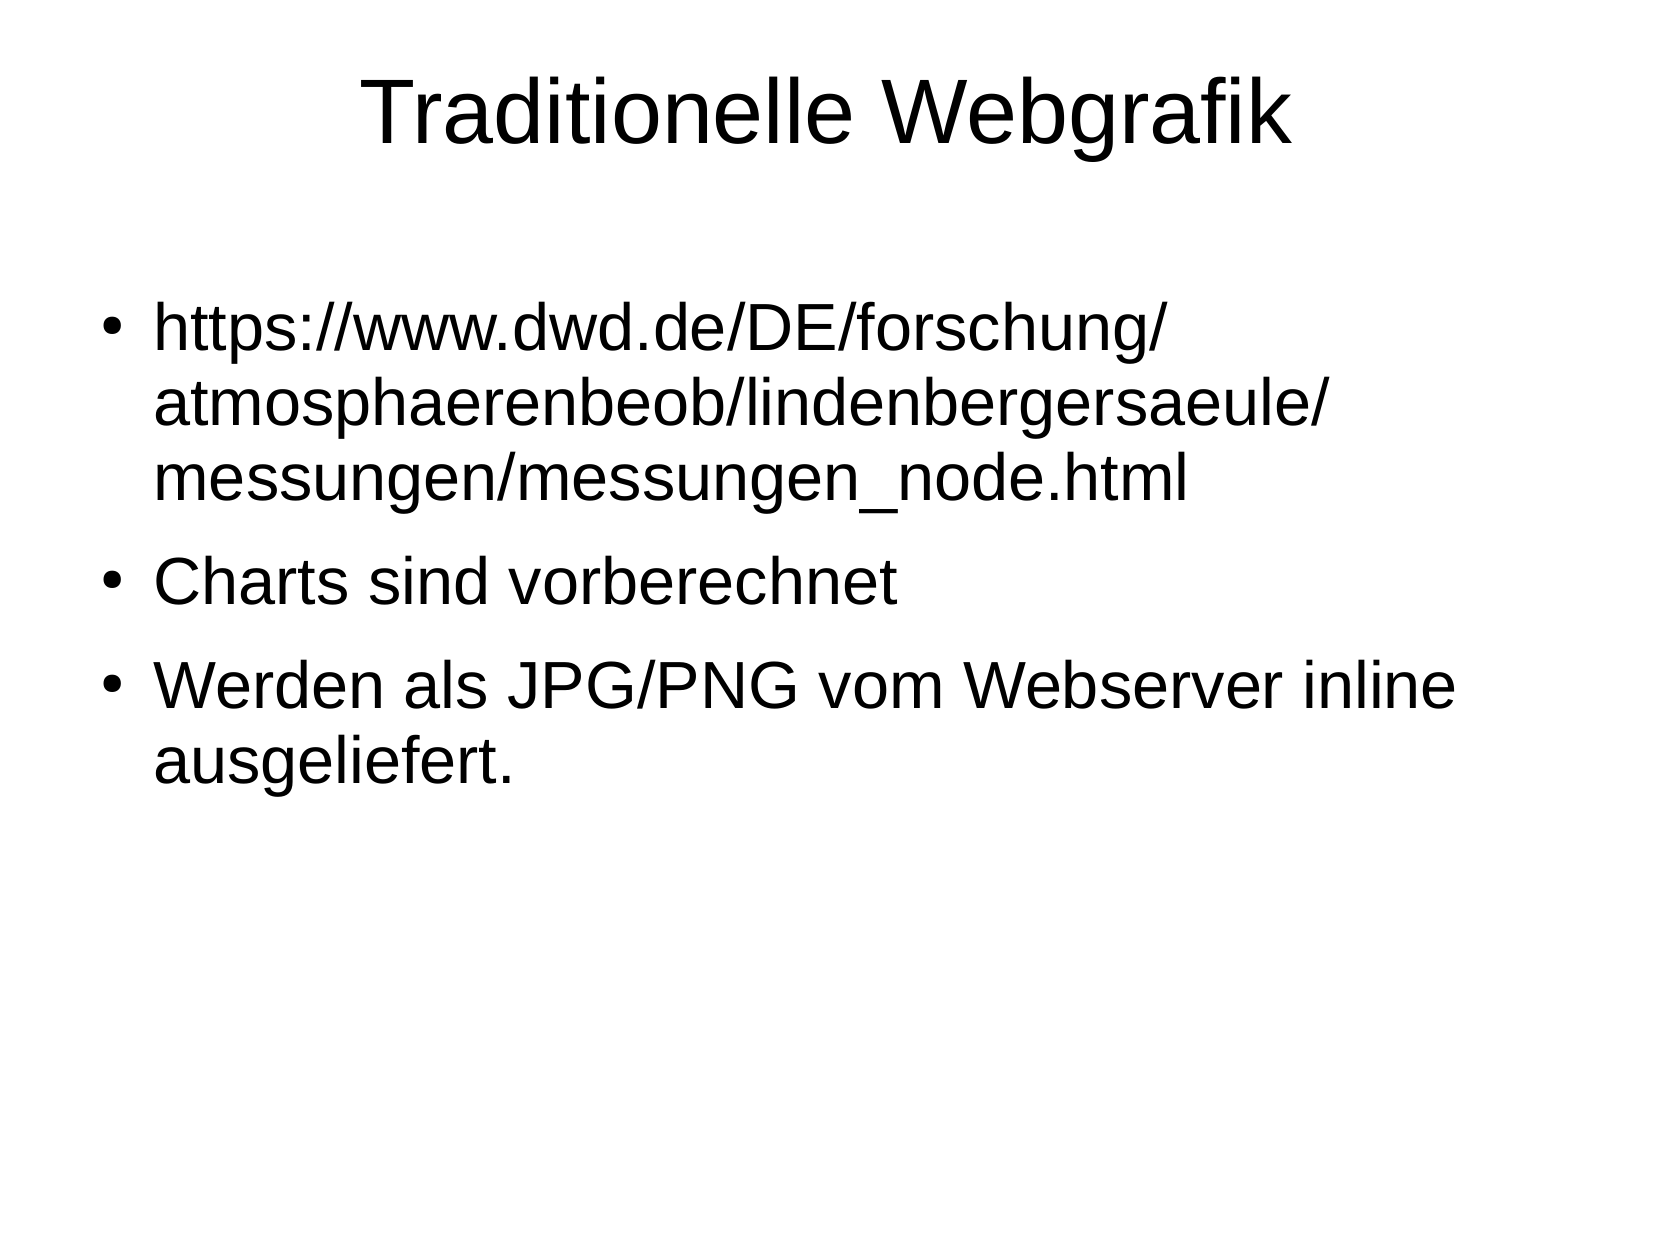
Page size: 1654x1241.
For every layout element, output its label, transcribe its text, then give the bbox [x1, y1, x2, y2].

list https://www.dwd.de/DE/forschung/atmosphaerenbeob/lindenbergersaeule/messungen/messungen_node.html Charts sind vorberechnet Werden als JPG/PNG vom Webserver inline ausgeliefert. [82, 290, 1571, 1010]
title Traditionelle Webgrafik [82, 8, 1571, 216]
